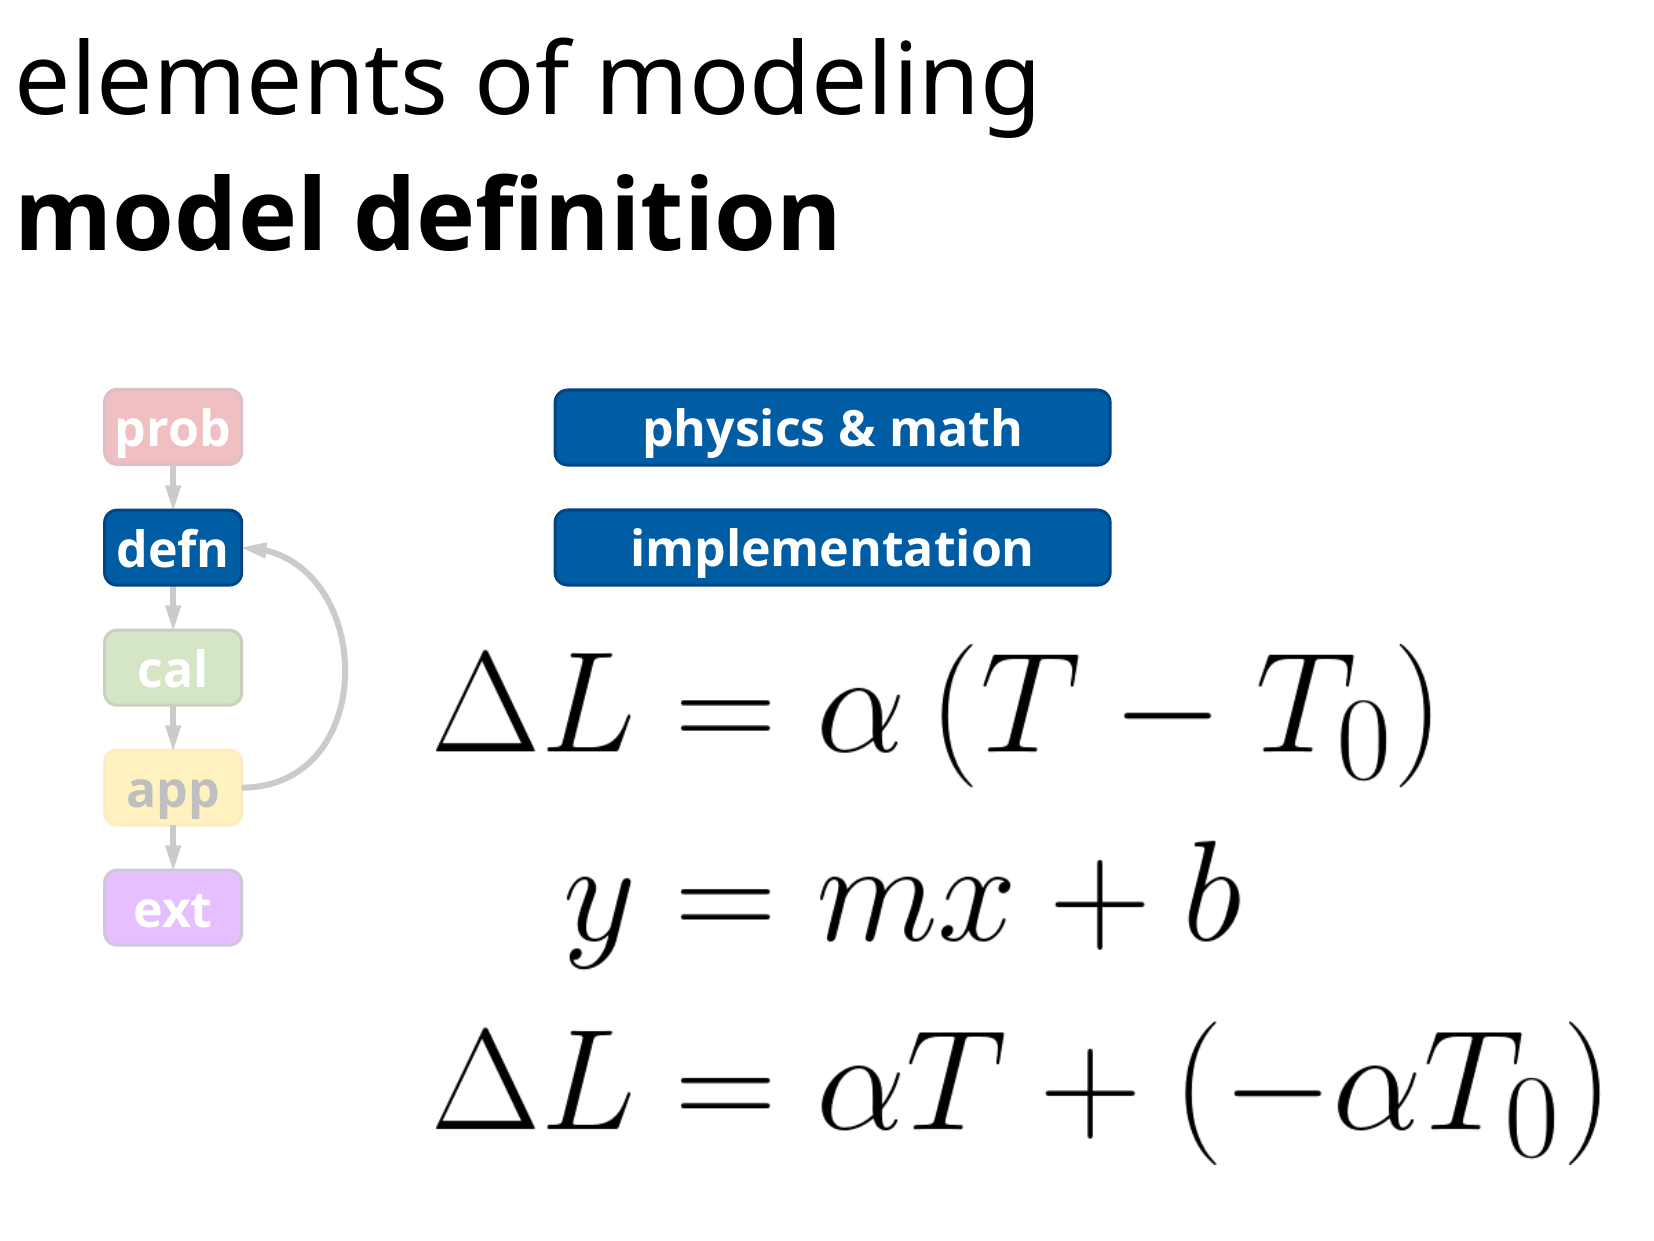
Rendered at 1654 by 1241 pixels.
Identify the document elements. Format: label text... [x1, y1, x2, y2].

text_box defn [104, 510, 242, 586]
picture [435, 644, 1601, 1166]
text_box implementation [555, 510, 1111, 586]
text_box physics & math [555, 390, 1111, 466]
text_box [90, 375, 361, 961]
text_box elements of modeling model definition [0, 0, 1121, 279]
